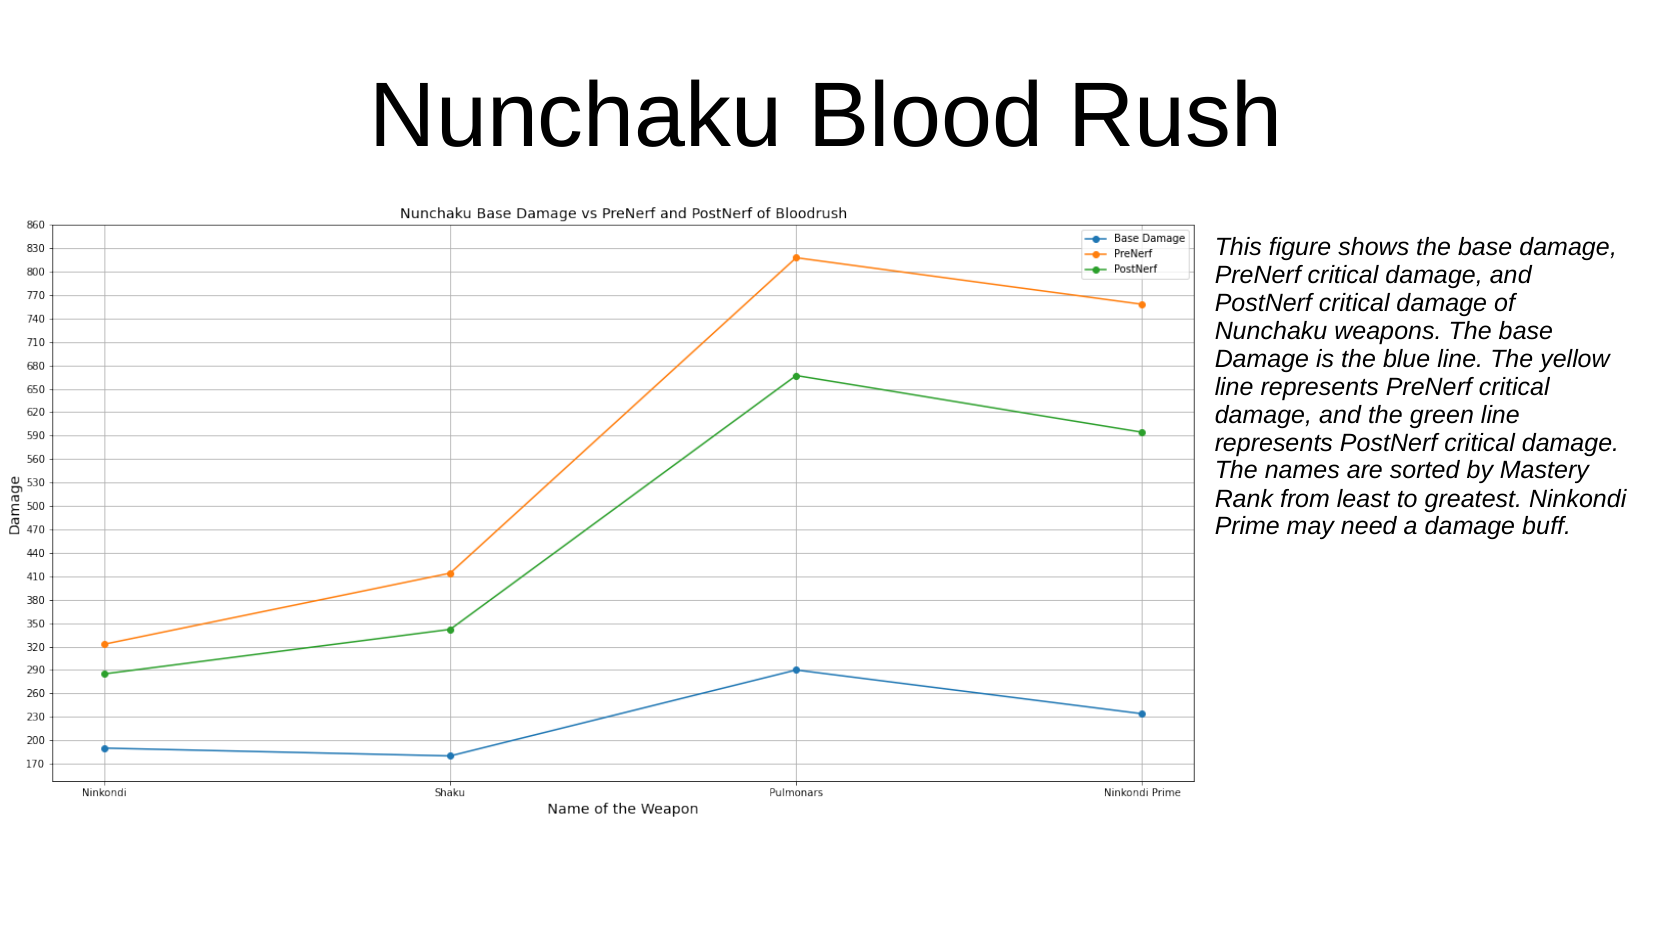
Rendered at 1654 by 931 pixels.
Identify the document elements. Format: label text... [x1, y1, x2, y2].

title Nunchaku Blood Rush [82, 37, 1571, 193]
picture [0, 200, 1201, 824]
text_box This figure shows the base damage, PreNerf critical damage, and PostNerf critical damage of Nunchaku weapons. The base Damage is the blue line. The yellow line represents PreNerf critical damage, and the green line represents PostNerf critical damage. The names are sorted by Mastery Rank from least to greatest. Ninkondi Prime may need a damage buff. [1200, 225, 1651, 548]
